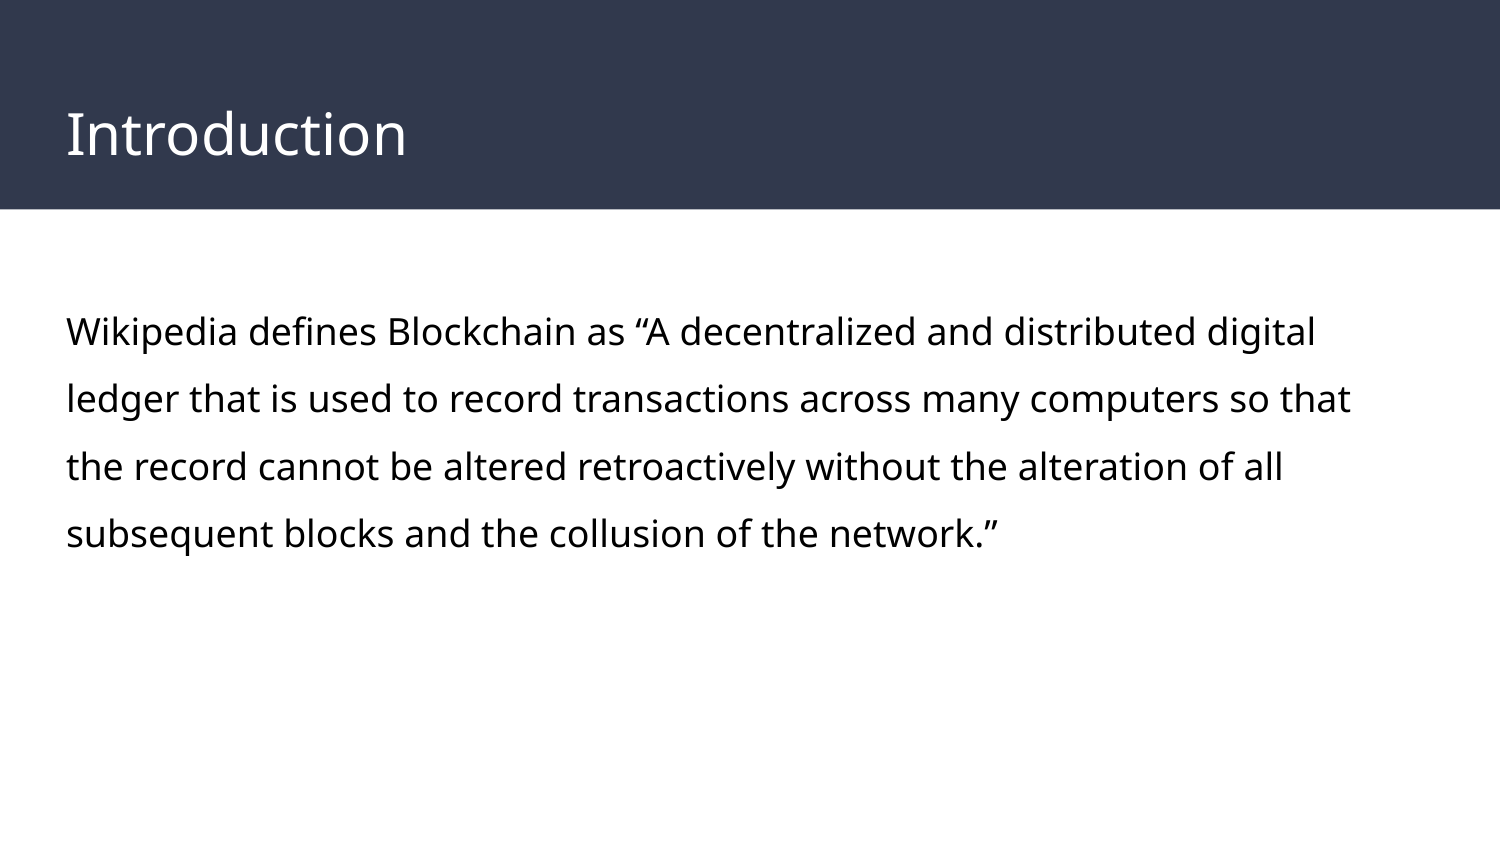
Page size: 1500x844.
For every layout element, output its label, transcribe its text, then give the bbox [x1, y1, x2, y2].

title Introduction [51, 82, 1449, 185]
text_box Wikipedia defines Blockchain as “A decentralized and distributed digital ledger that is used to record transactions across many computers so that the record cannot be altered retroactively without the alteration of all subsequent blocks and the collusion of the network.” [51, 270, 1406, 483]
